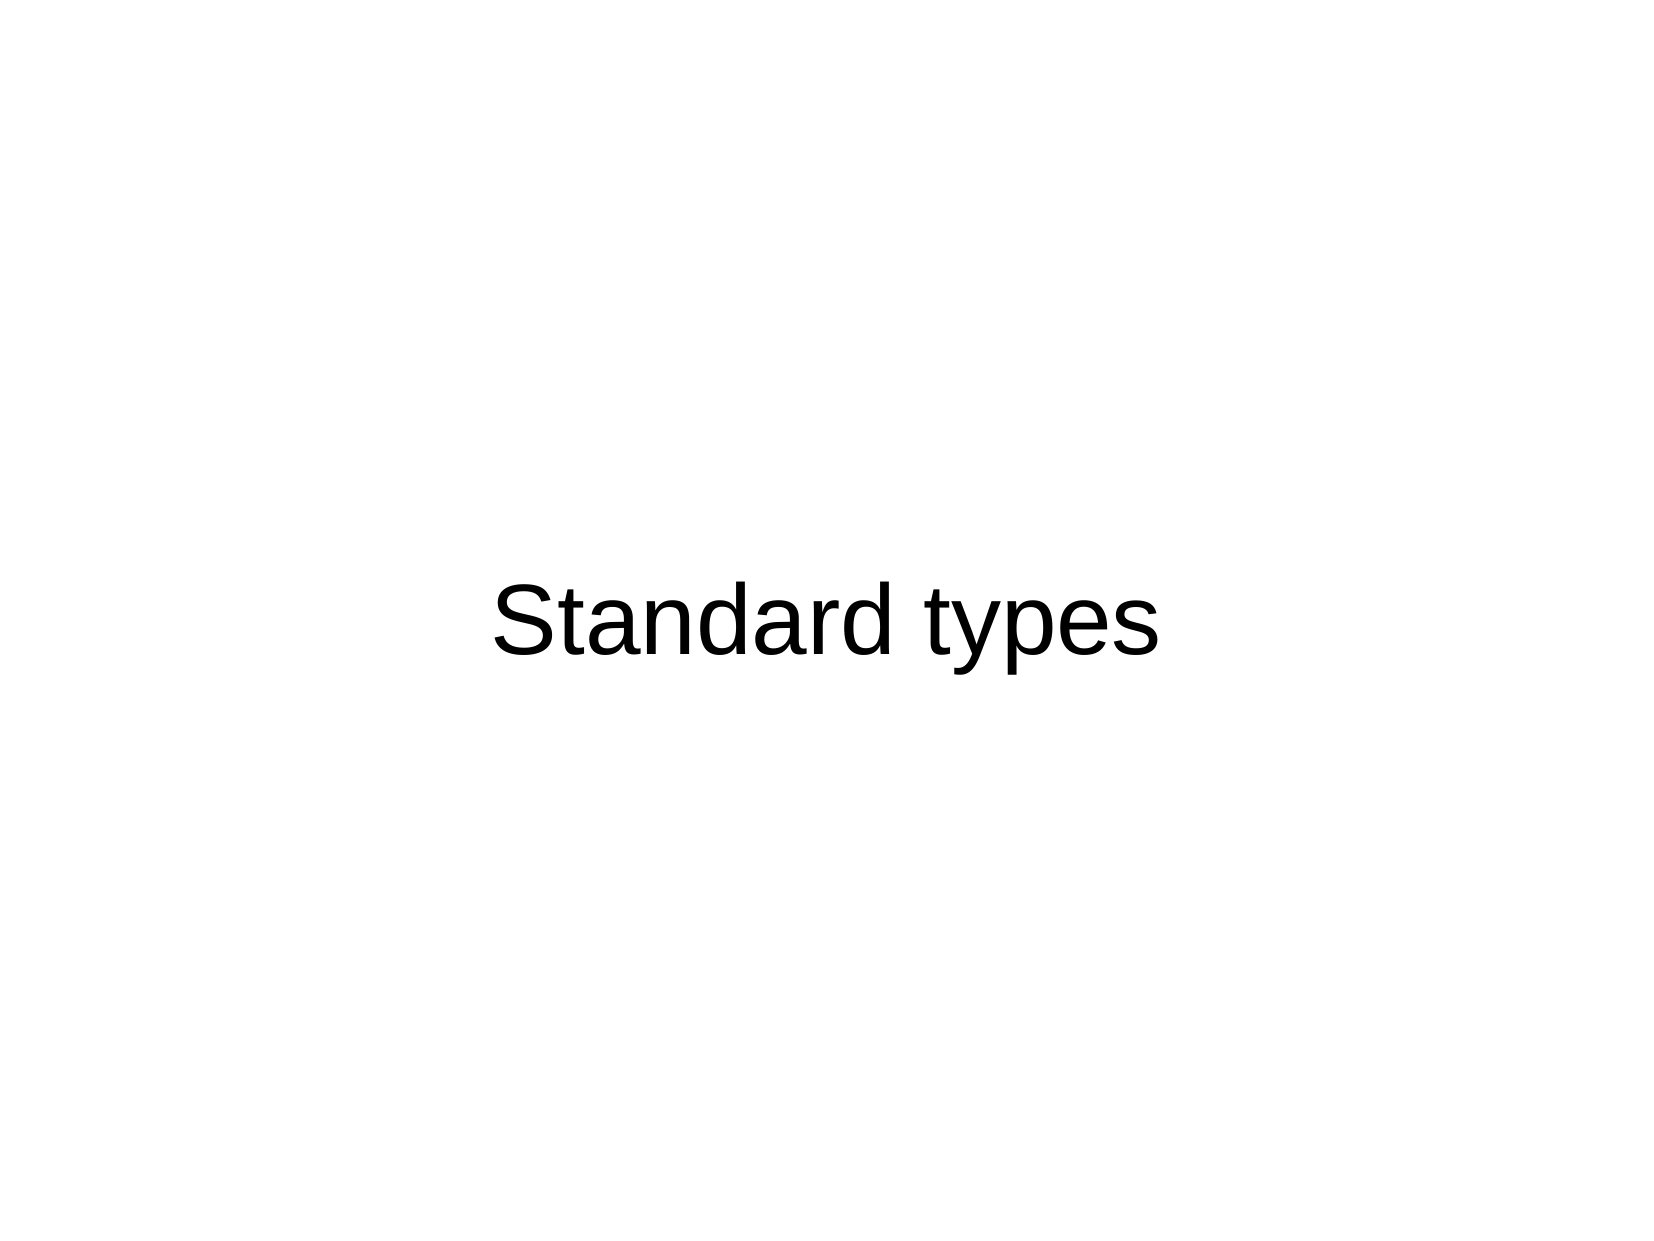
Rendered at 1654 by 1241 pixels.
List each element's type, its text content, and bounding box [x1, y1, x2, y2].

text_box Standard types [476, 556, 1178, 684]
